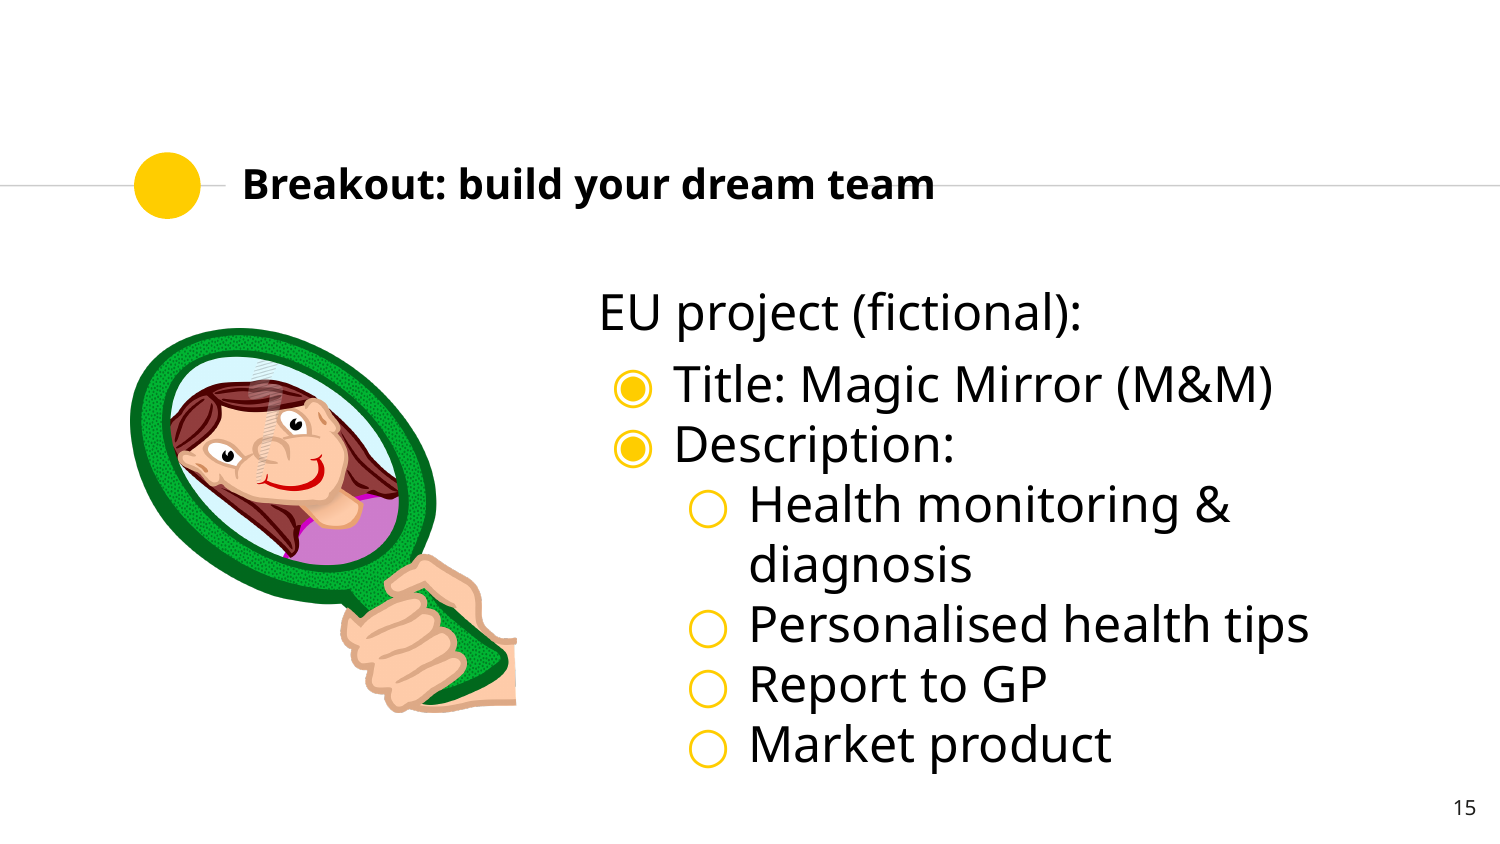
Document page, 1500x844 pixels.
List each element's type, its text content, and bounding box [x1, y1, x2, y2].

picture [130, 328, 517, 713]
list EU project (fictional): Title: Magic Mirror (M&M) Description: Health monitoring & diagnosis Personalised health tips Report to GP Market product [583, 265, 1441, 776]
title Breakout: build your dream team [226, 146, 997, 219]
slide_number 1 [1401, 779, 1492, 844]
